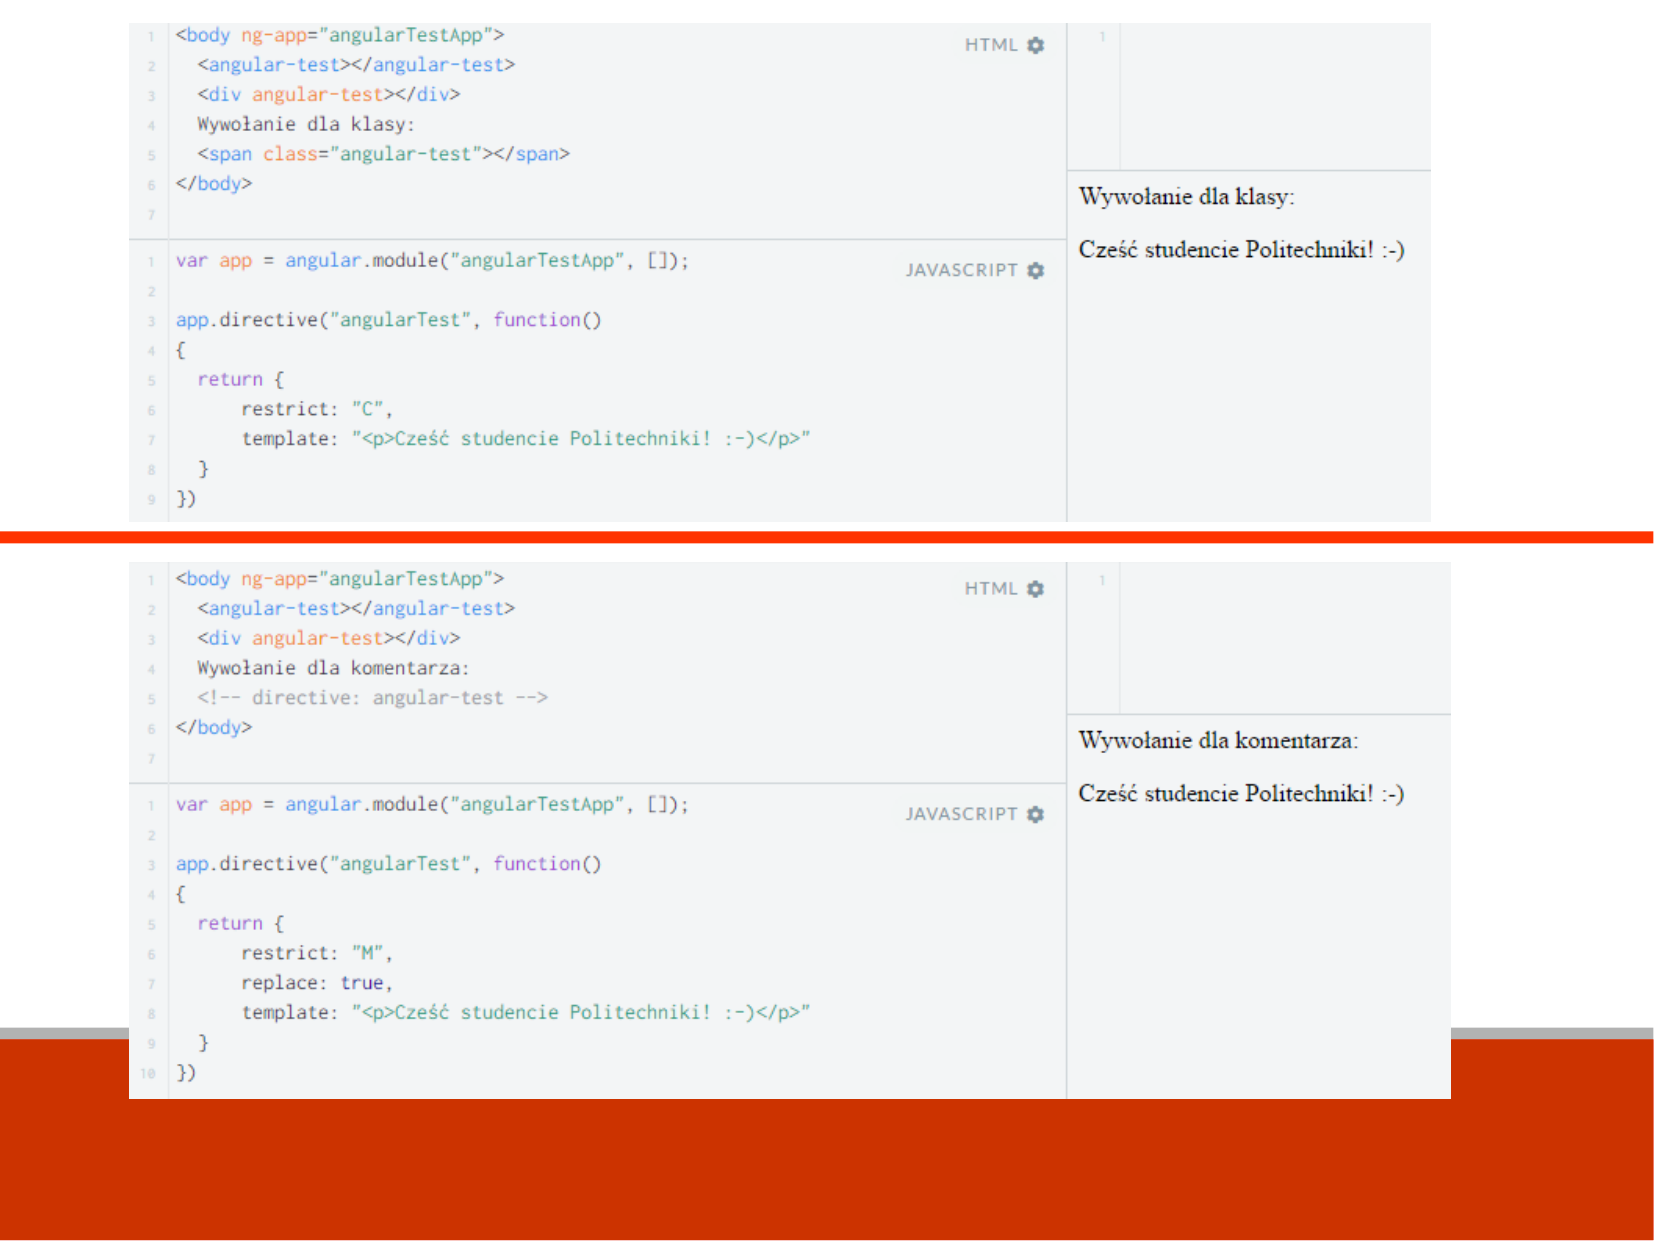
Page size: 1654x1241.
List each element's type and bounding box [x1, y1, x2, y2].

picture [129, 562, 1451, 1099]
text_box [0, 531, 1654, 544]
text_box [0, 1027, 1654, 1241]
picture [129, 23, 1431, 523]
